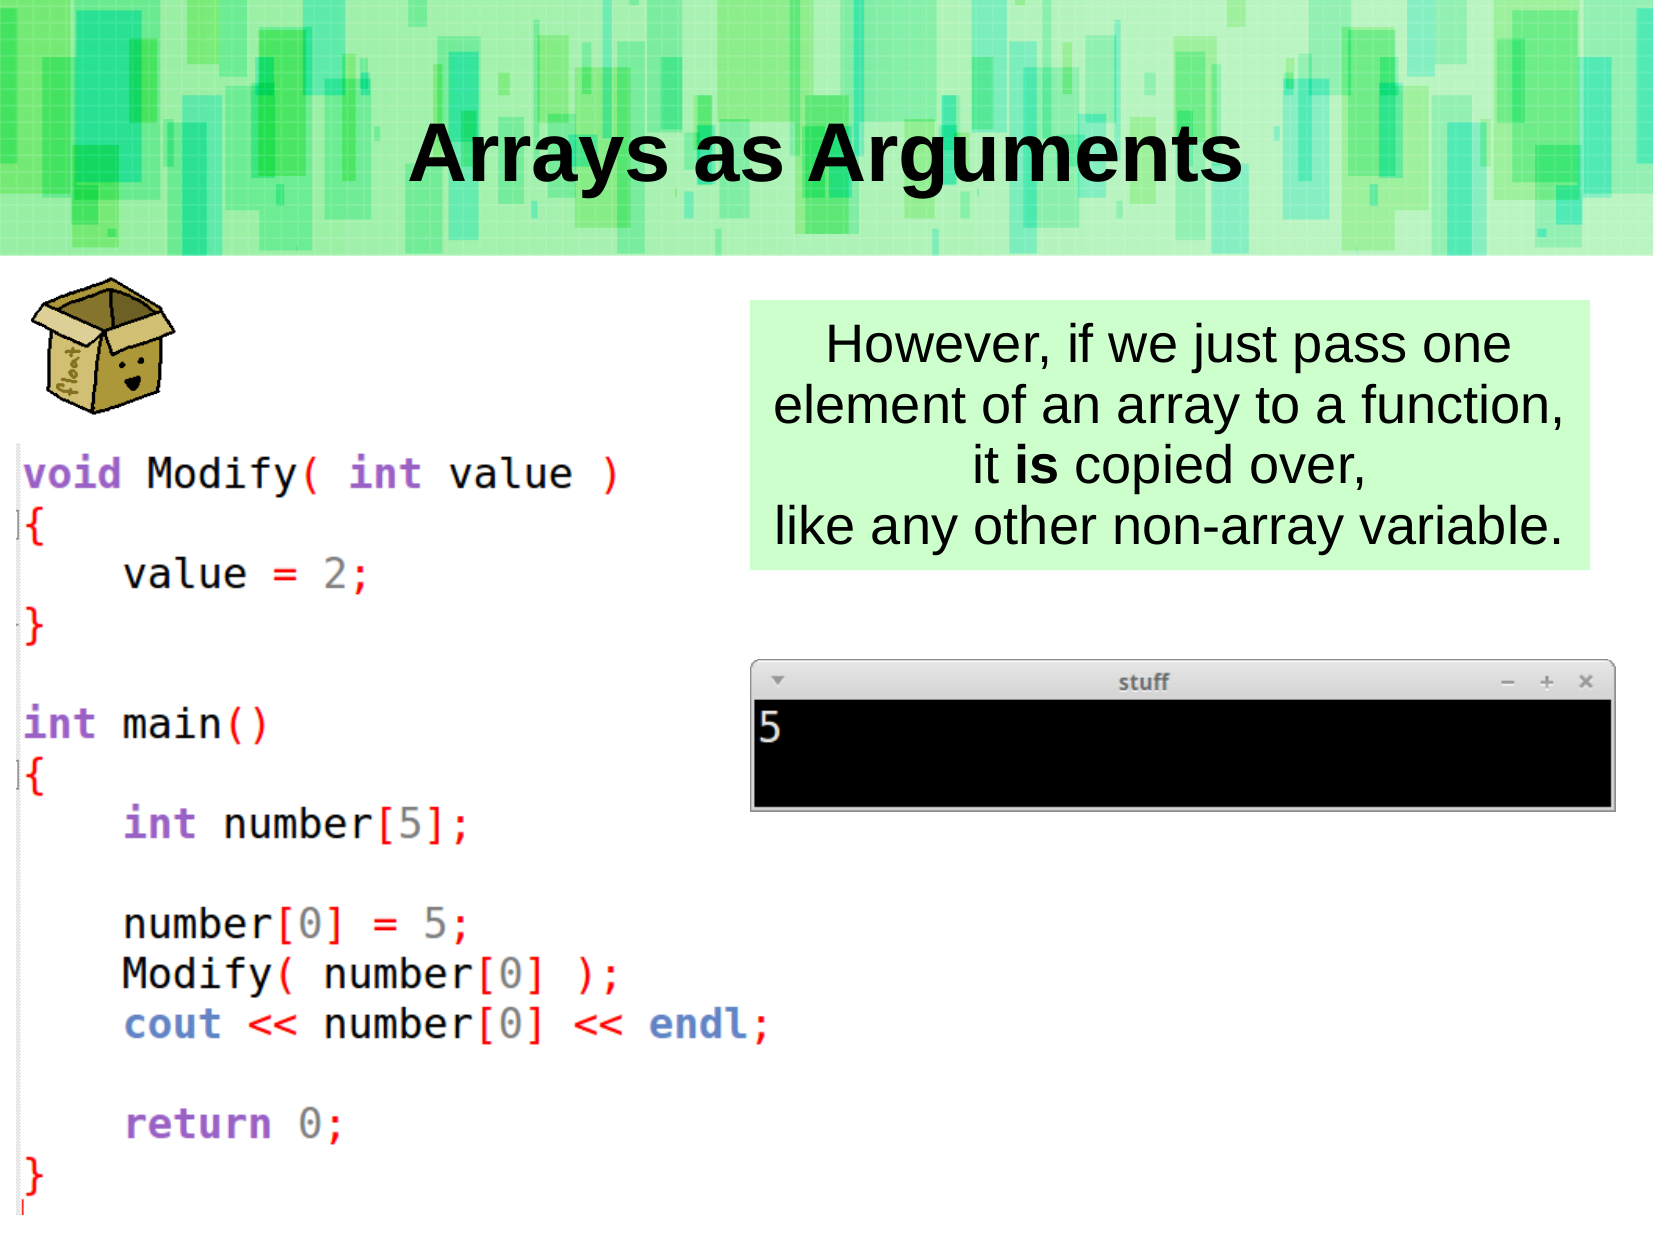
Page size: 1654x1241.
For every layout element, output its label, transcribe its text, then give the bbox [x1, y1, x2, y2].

text_box However, if we just pass one element of an array to a function, it is copied over, like any other non-array variable. [750, 300, 1591, 571]
title Arrays as Arguments [82, 49, 1571, 257]
picture [0, 0, 1654, 1241]
